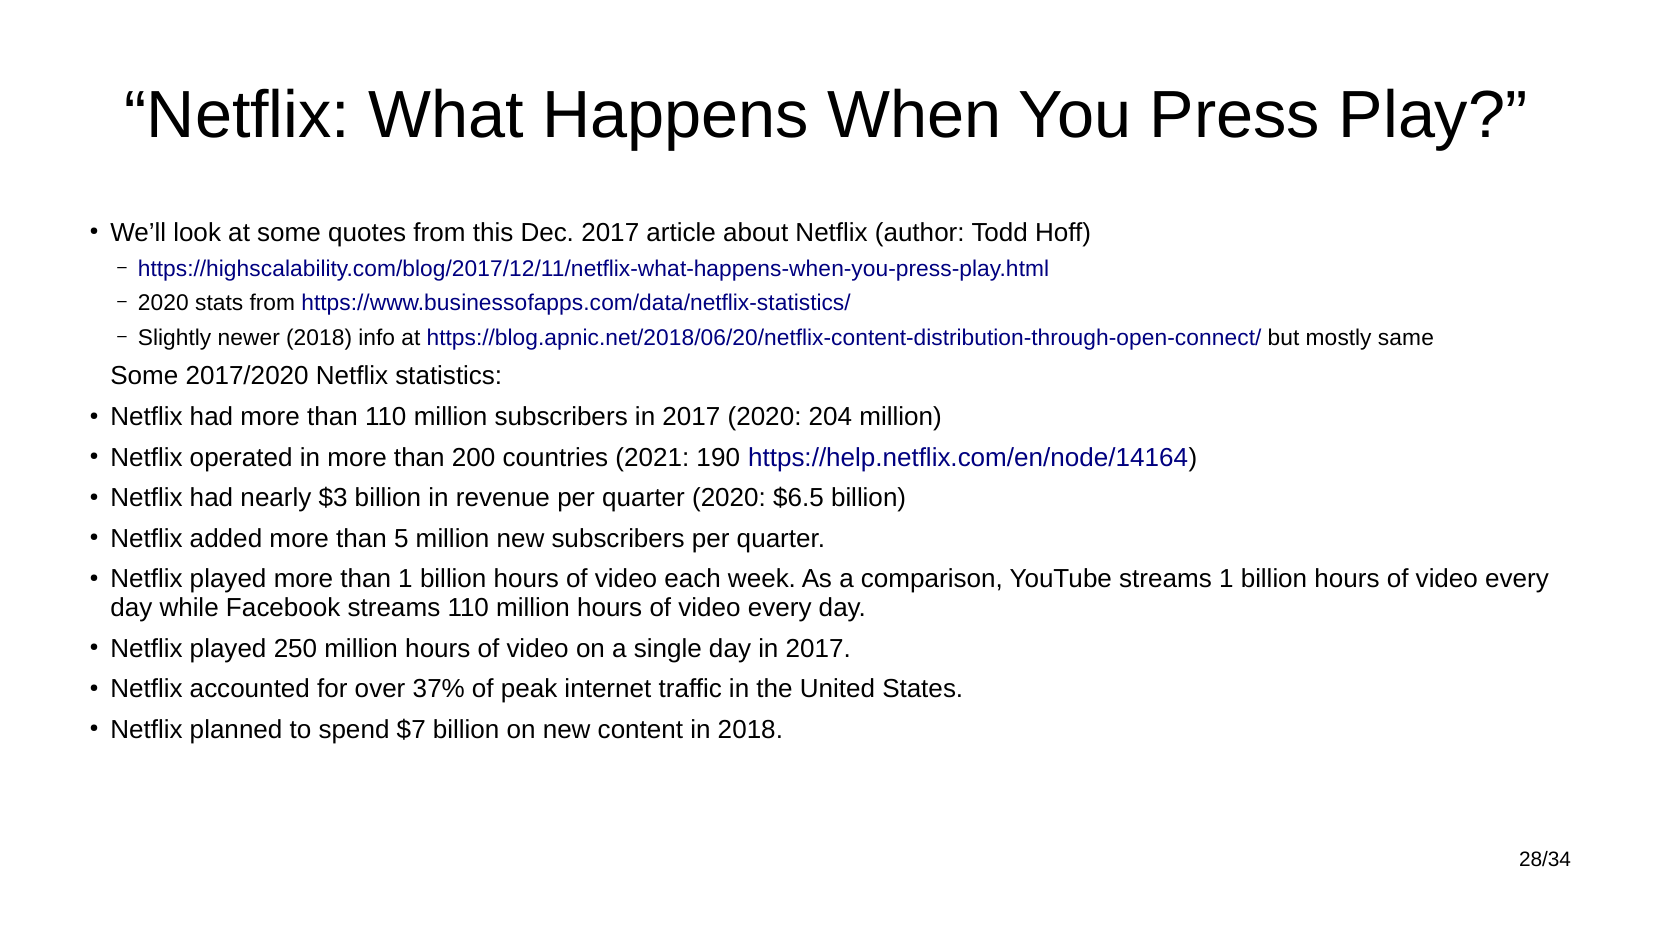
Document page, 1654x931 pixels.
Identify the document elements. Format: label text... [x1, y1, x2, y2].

title “Netflix: What Happens When You Press Play?” [82, 37, 1571, 193]
list We’ll look at some quotes from this Dec. 2017 article about Netflix (author: Todd Hoff) https://highscalability.com/blog/2017/12/11/netflix-what-happens-when-you-press-play.html 2020 stats from https://www.businessofapps.com/data/netflix-statistics/ Slightly newer (2018) info at https://blog.apnic.net/2018/06/20/netflix-content-distribution-through-open-connect/ but mostly same Some 2017/2020 Netflix statistics: Netflix had more than 110 million subscribers in 2017 (2020: 204 million) Netflix operated in more than 200 countries (2021: 190 https://help.netflix.com/en/node/14164) Netflix had nearly $3 billion in revenue per quarter (2020: $6.5 billion) Netflix added more than 5 million new subscribers per quarter. Netflix played more than 1 billion hours of video each week. As a comparison, YouTube streams 1 billion hours of video every day while Facebook streams 110 million hours of video every day. Netflix played 250 million hours of video on a single day in 2017. Netflix accounted for over 37% of peak internet traffic in the United States. Netflix planned to spend $7 billion on new content in 2018. [82, 217, 1571, 758]
